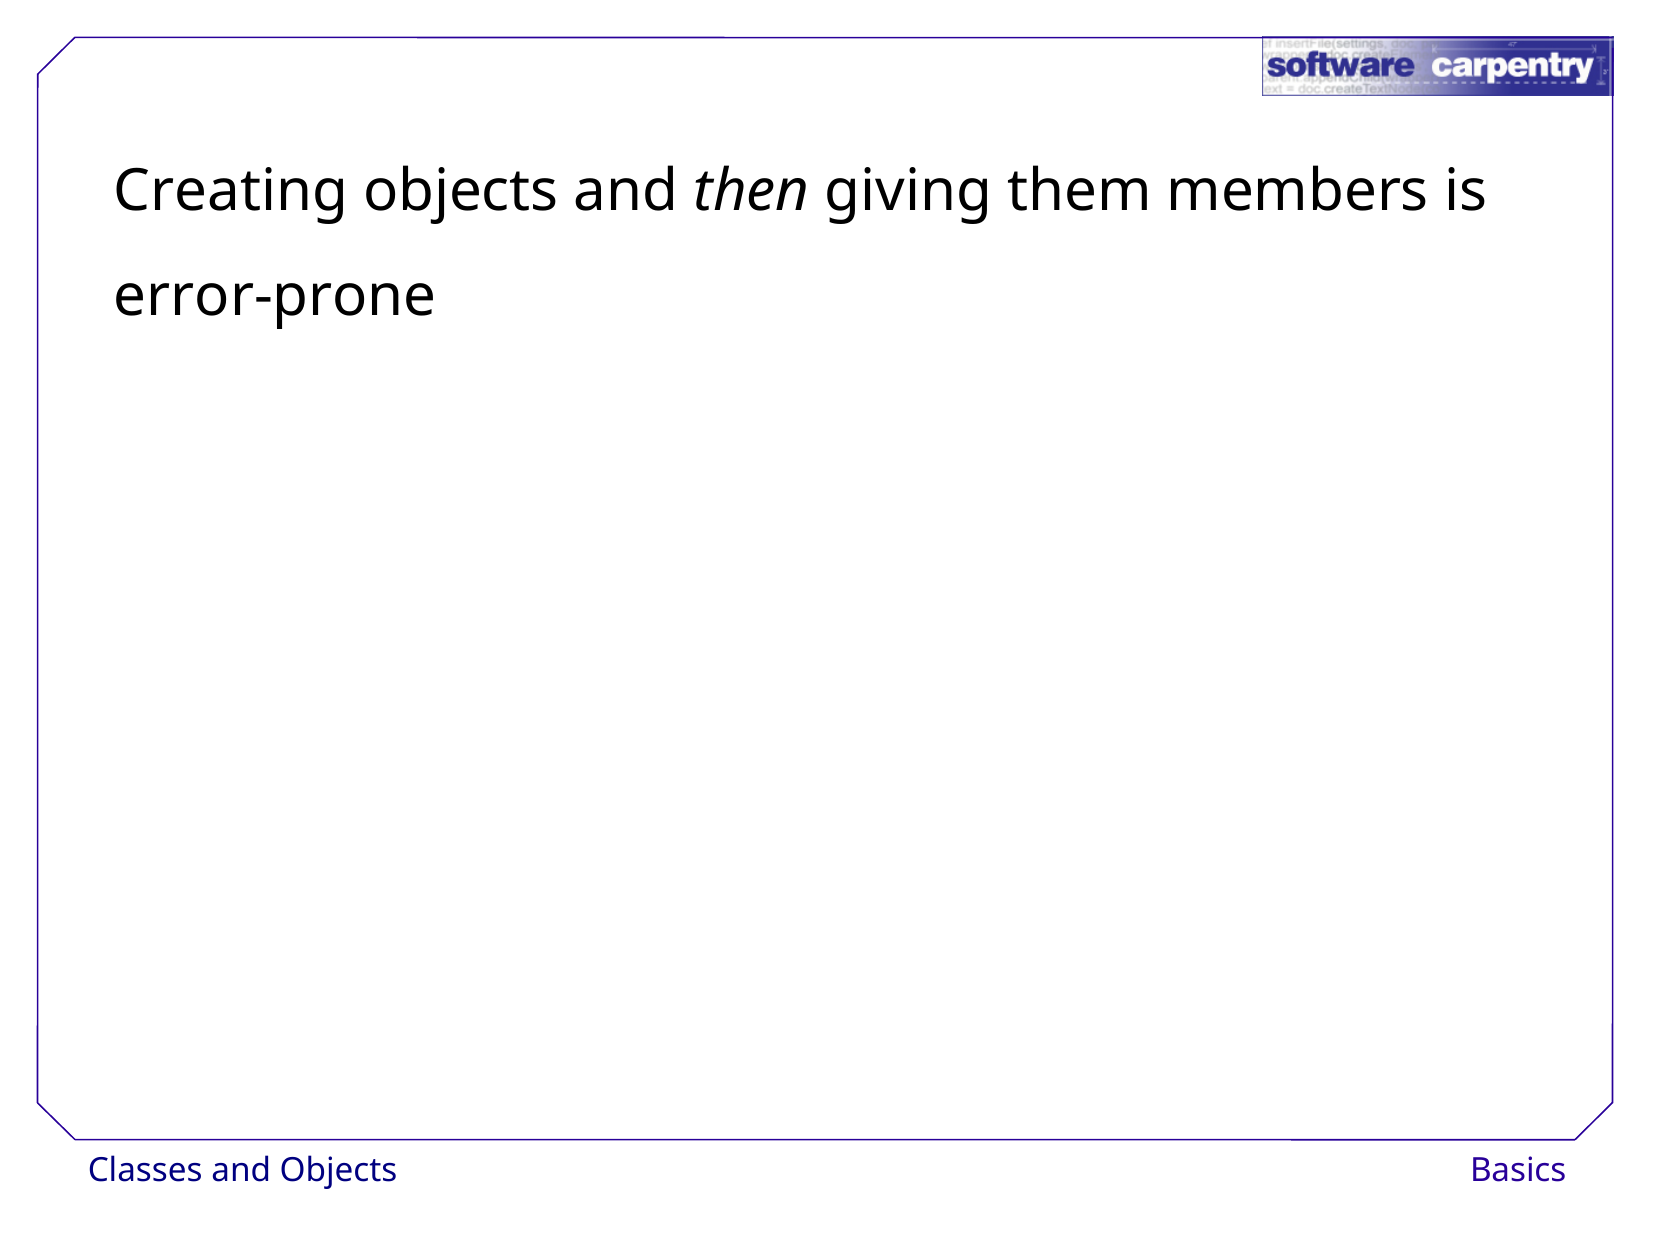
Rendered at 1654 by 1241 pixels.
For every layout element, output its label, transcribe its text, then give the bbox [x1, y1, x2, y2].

text_box Creating objects and then giving them members is error-prone [99, 109, 1517, 335]
picture [1262, 36, 1614, 96]
